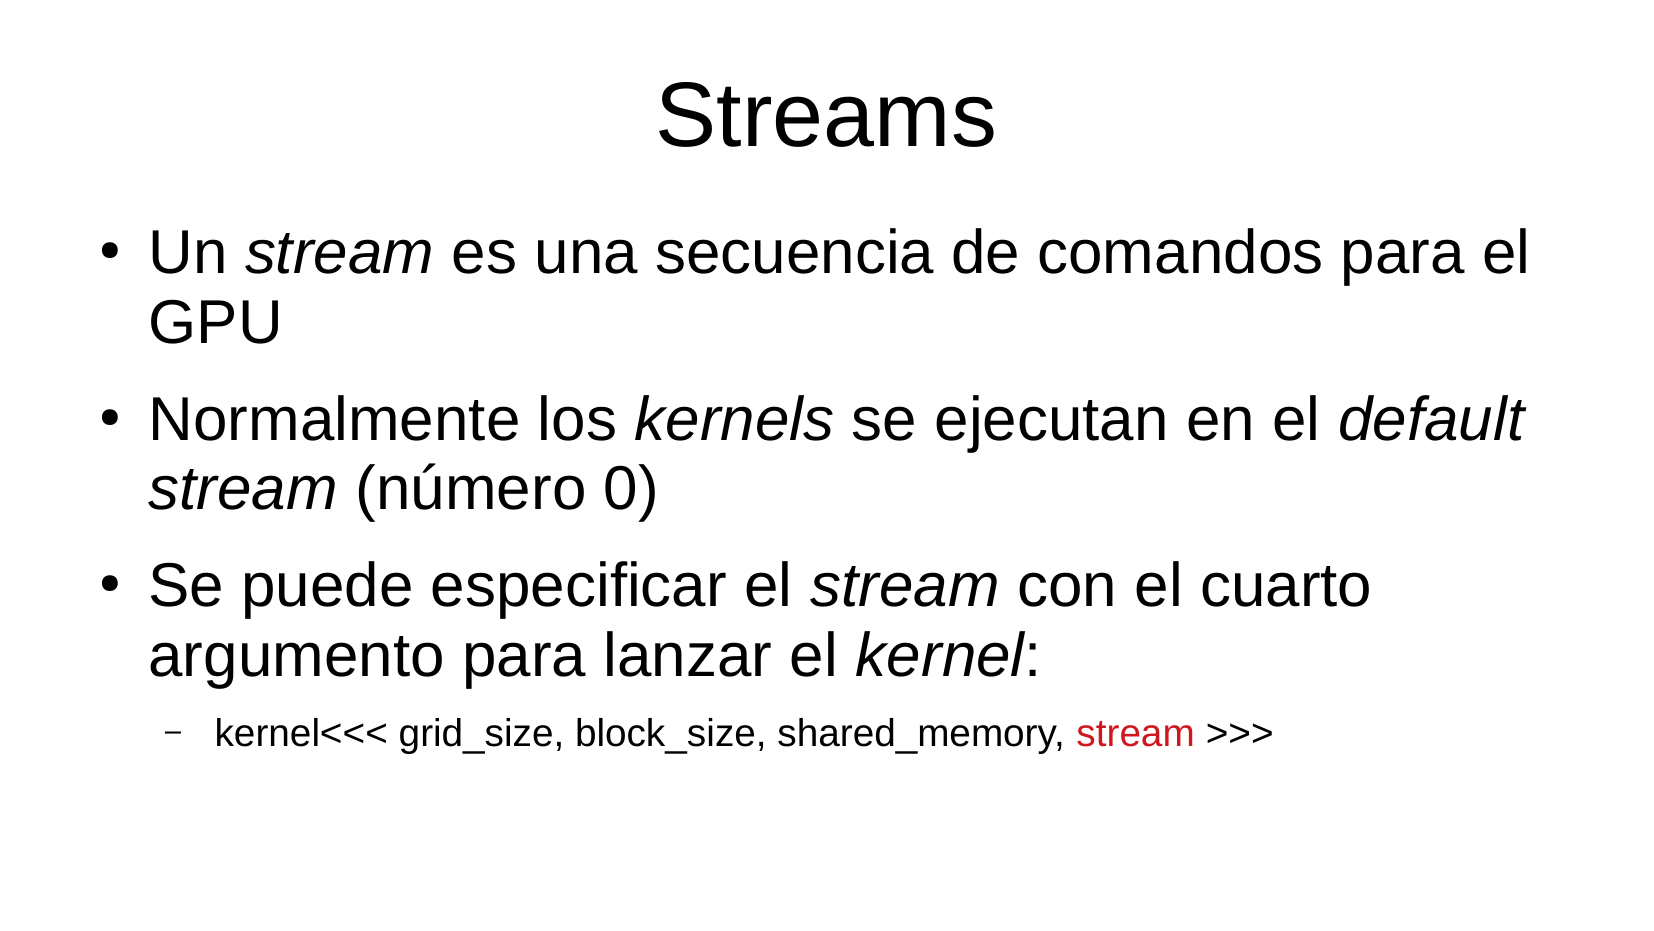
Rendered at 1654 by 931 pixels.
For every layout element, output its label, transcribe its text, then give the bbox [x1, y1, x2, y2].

title Streams [82, 37, 1571, 193]
list Un stream es una secuencia de comandos para el GPU Normalmente los kernels se ejecutan en el default stream (número 0) Se puede especificar el stream con el cuarto argumento para lanzar el kernel: kernel<<< grid_size, block_size, shared_memory, stream >>> [82, 217, 1571, 758]
